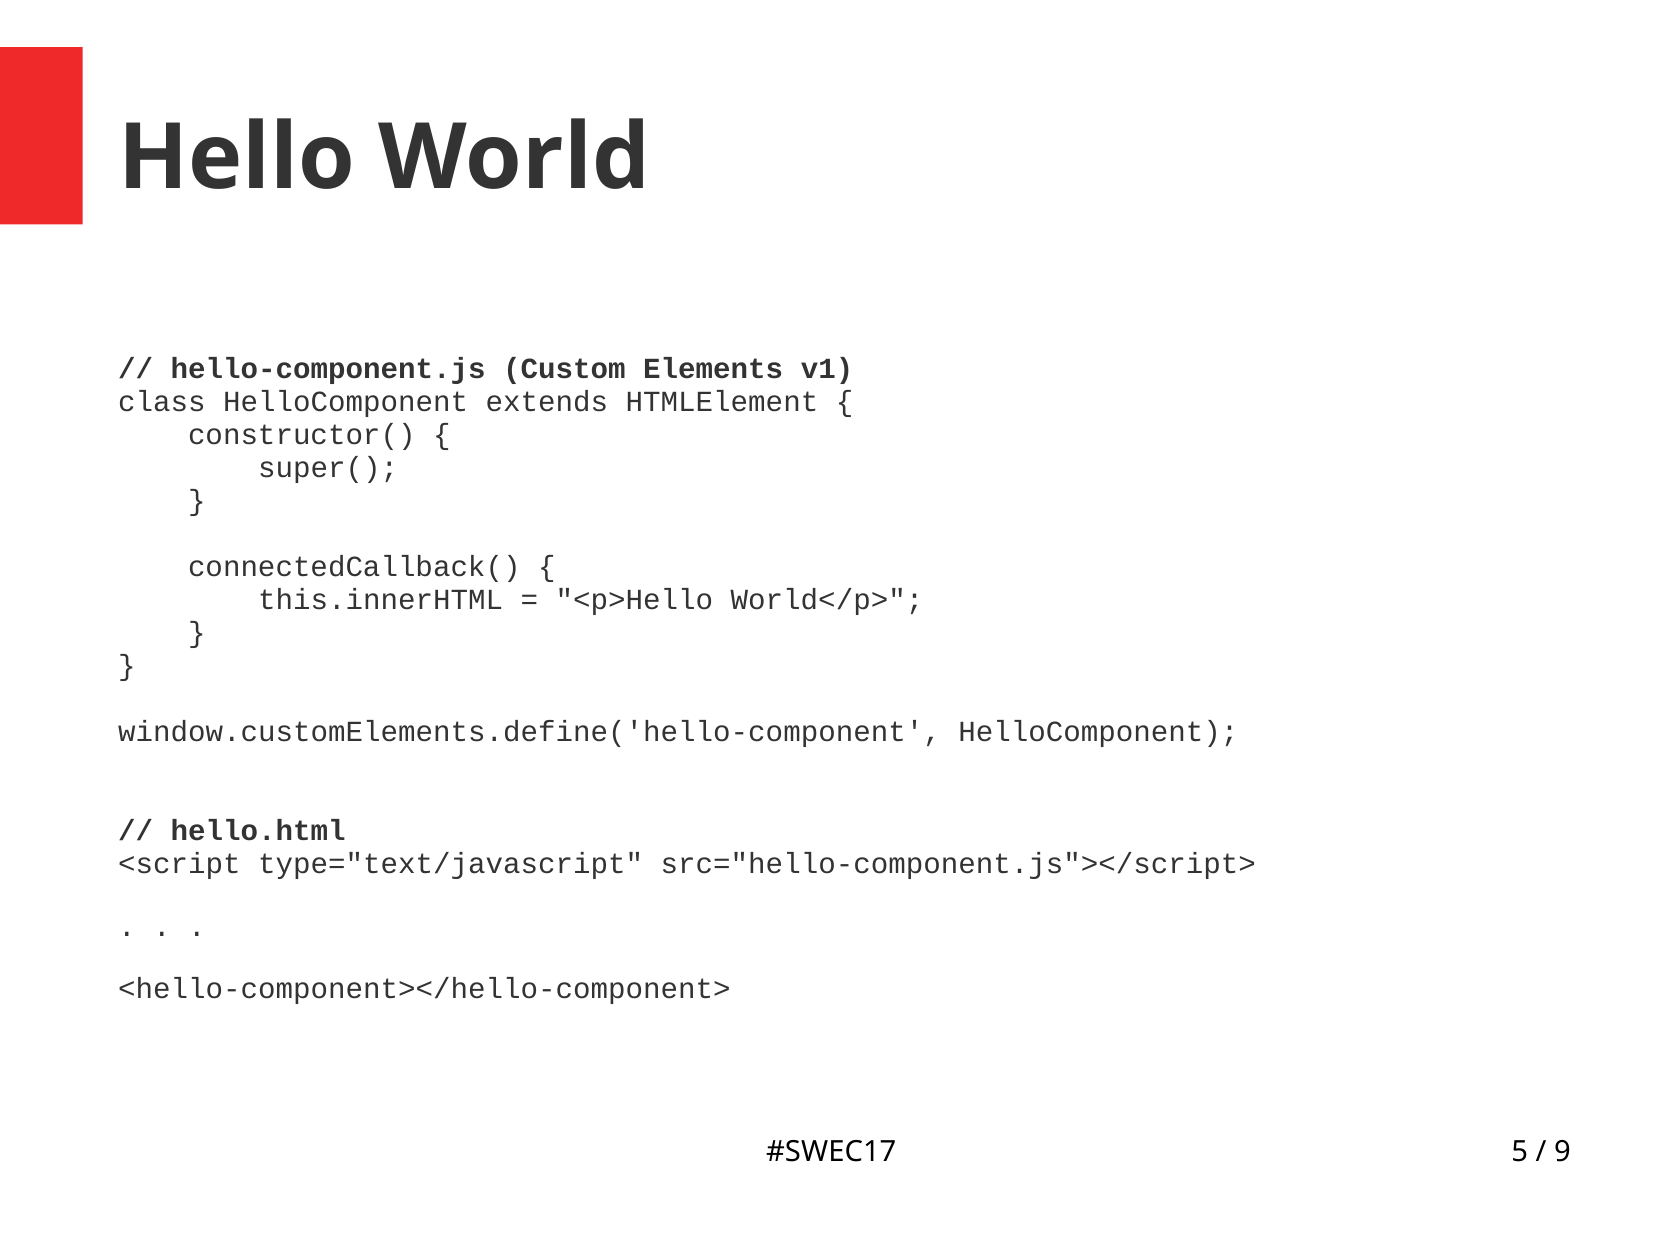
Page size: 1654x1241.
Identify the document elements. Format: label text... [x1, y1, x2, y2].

title Hello World [118, 49, 1571, 257]
list // hello-component.js (Custom Elements v1) class HelloComponent extends HTMLElement { constructor() { super(); } connectedCallback() { this.innerHTML = "<p>Hello World</p>"; } } window.customElements.define('hello-component', HelloComponent); // hello.html <script type="text/javascript" src="hello-component.js"></script> . . . <hello-component></hello-component> [118, 354, 1536, 1074]
